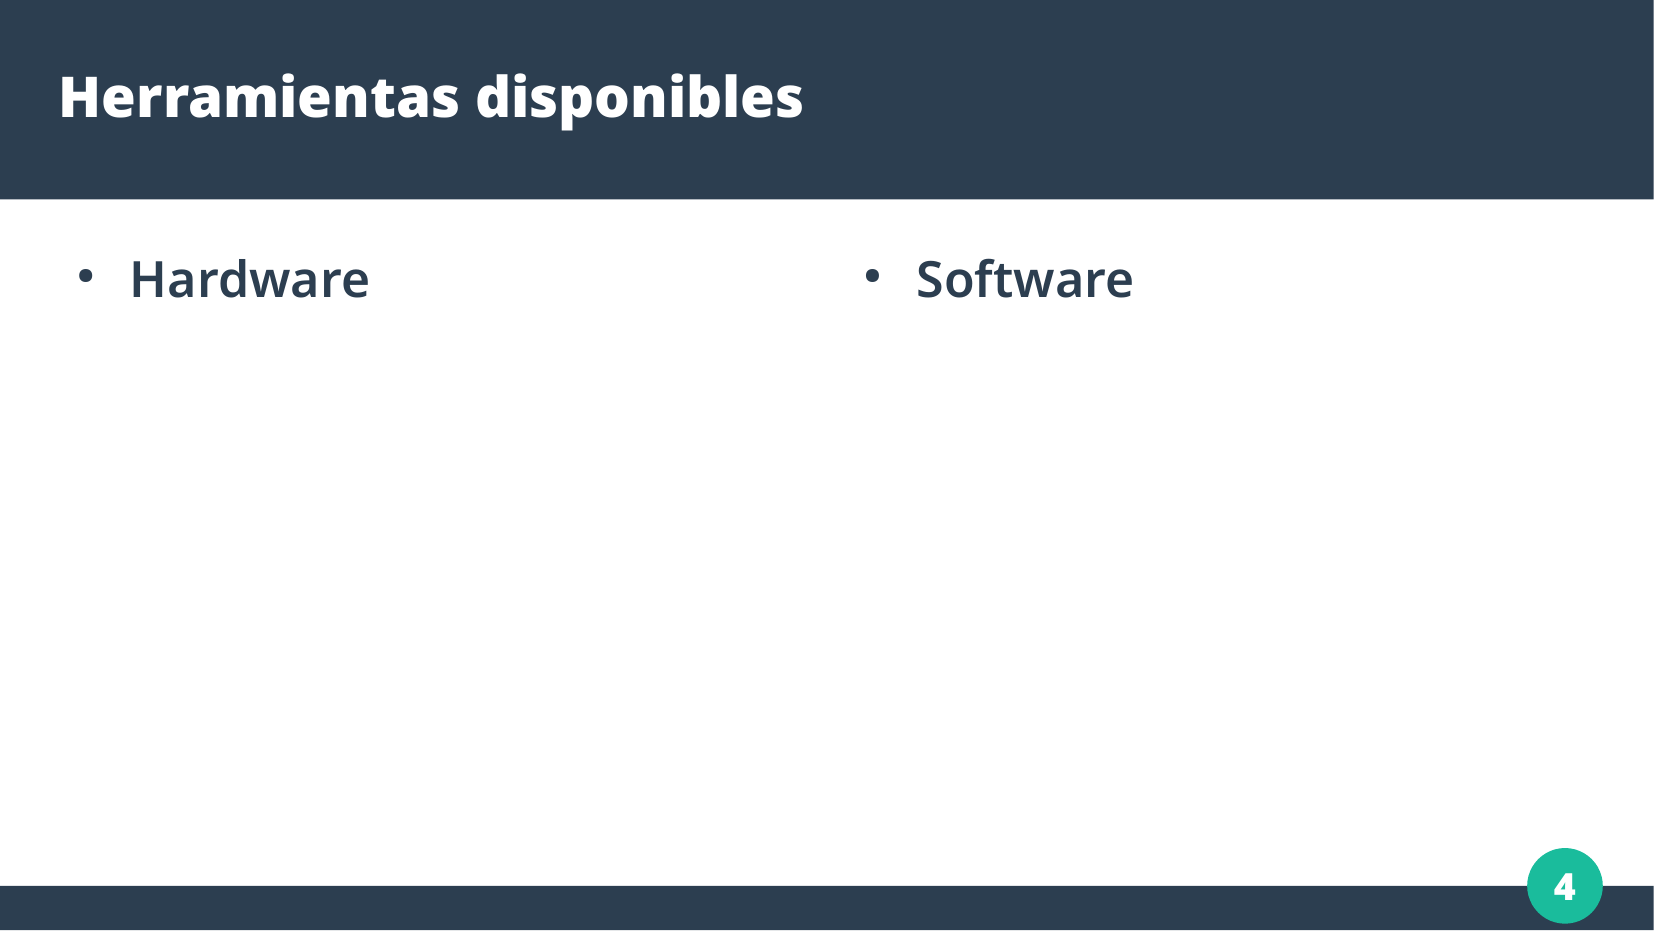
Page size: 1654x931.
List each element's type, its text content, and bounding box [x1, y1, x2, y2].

title Herramientas disponibles [59, 37, 1595, 155]
list Software [845, 243, 1596, 864]
list Hardware [59, 243, 809, 864]
